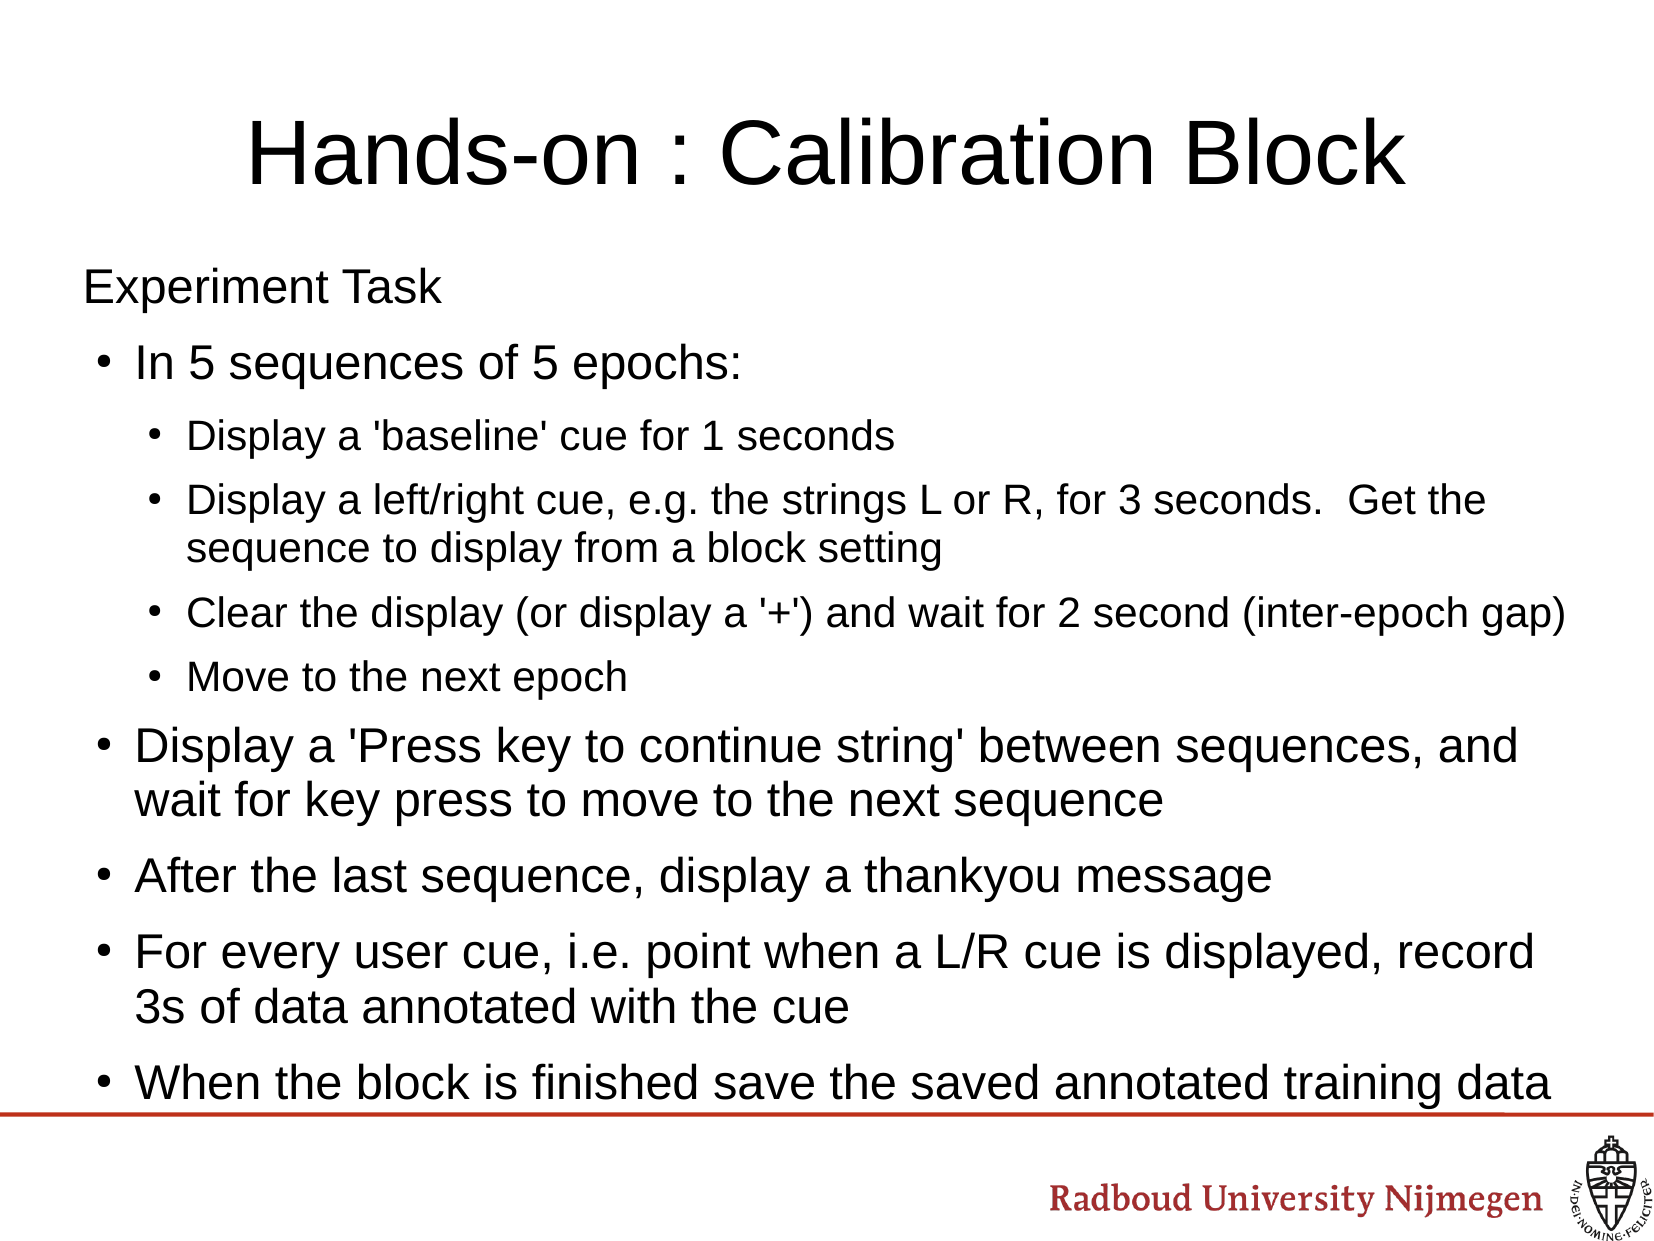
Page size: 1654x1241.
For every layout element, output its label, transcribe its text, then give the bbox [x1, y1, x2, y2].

title Hands-on : Calibration Block [82, 49, 1571, 257]
list Experiment Task In 5 sequences of 5 epochs: Display a 'baseline' cue for 1 seconds Display a left/right cue, e.g. the strings L or R, for 3 seconds. Get the sequence to display from a block setting Clear the display (or display a '+') and wait for 2 second (inter-epoch gap) Move to the next epoch Display a 'Press key to continue string' between sequences, and wait for key press to move to the next sequence After the last sequence, display a thankyou message For every user cue, i.e. point when a L/R cue is displayed, record 3s of data annotated with the cue When the block is finished save the saved annotated training data [82, 259, 1571, 1115]
picture [1050, 1134, 1654, 1241]
